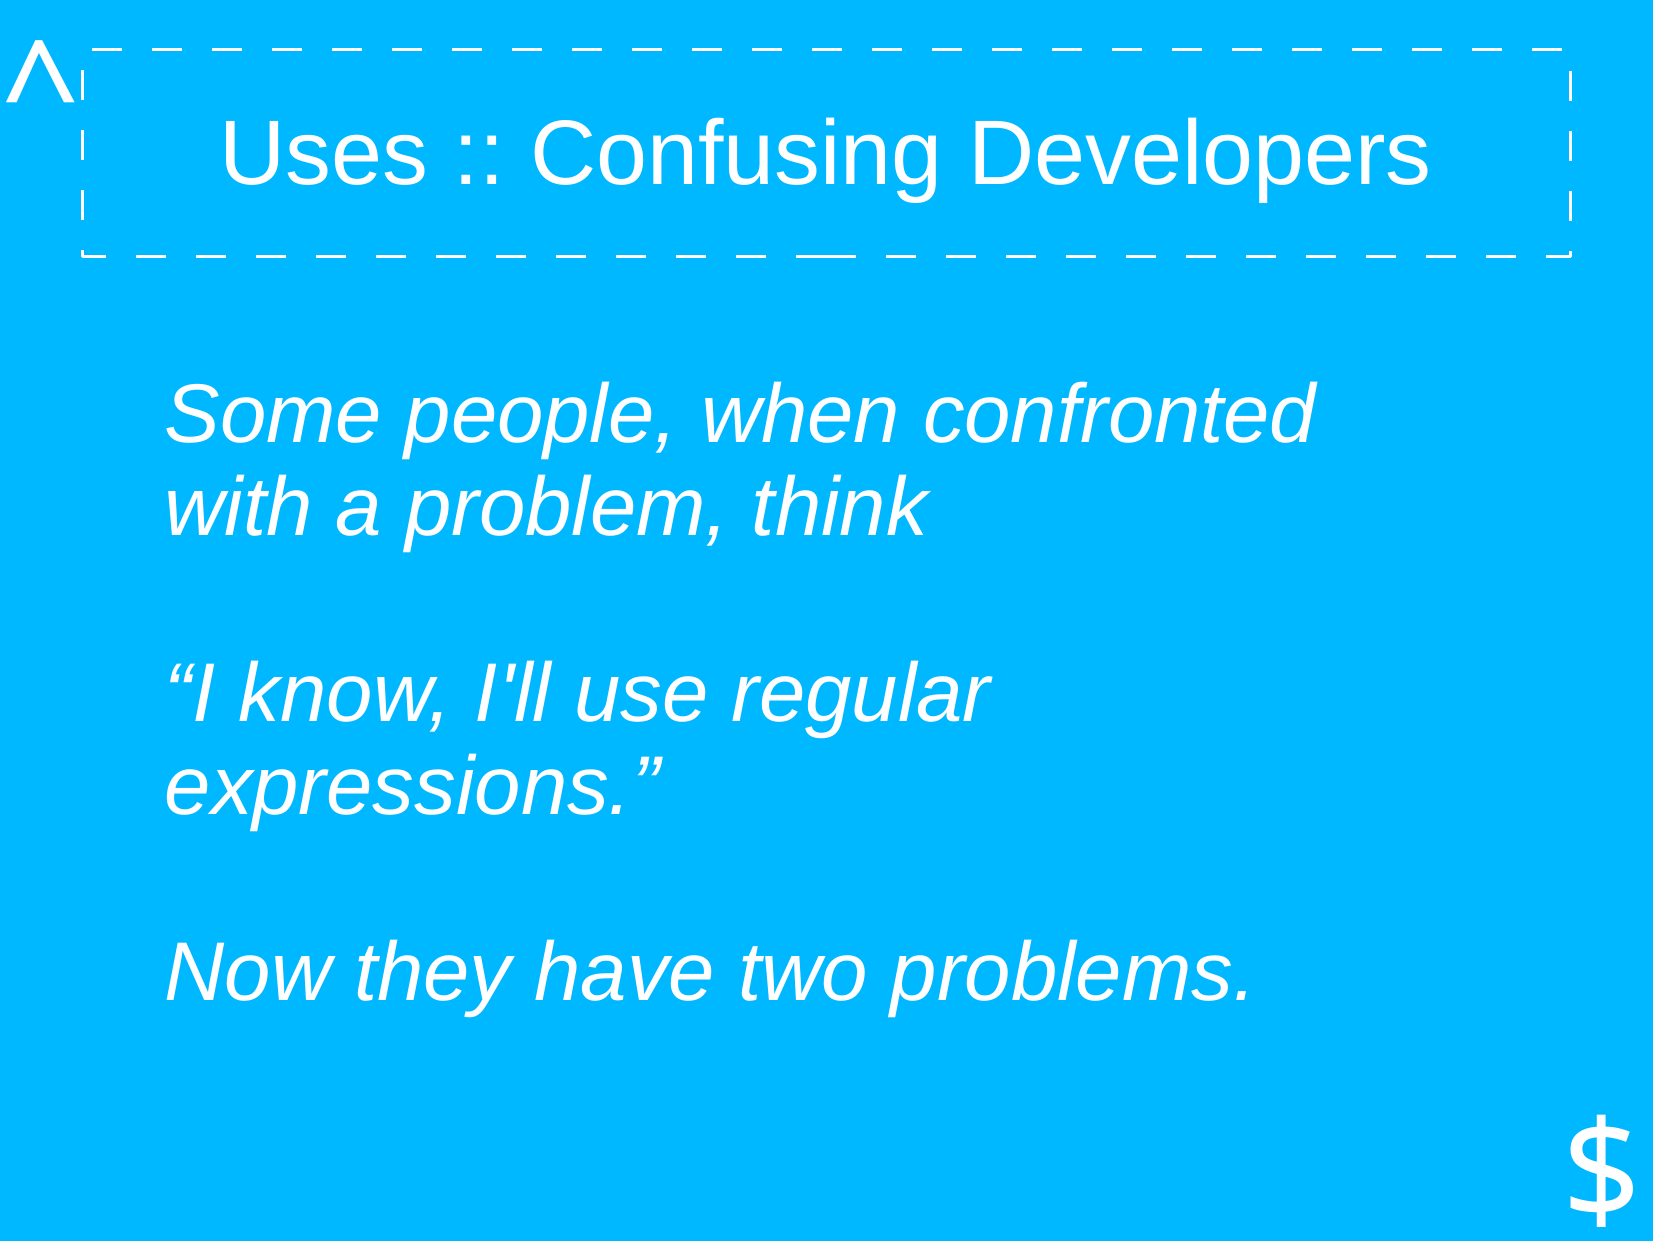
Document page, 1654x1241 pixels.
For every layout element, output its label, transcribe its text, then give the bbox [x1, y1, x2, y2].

text_box Some people, when confronted with a problem, think “I know, I'll use regular expressions.” Now they have two problems. [150, 360, 1471, 1026]
title Uses :: Confusing Developers [82, 49, 1571, 257]
